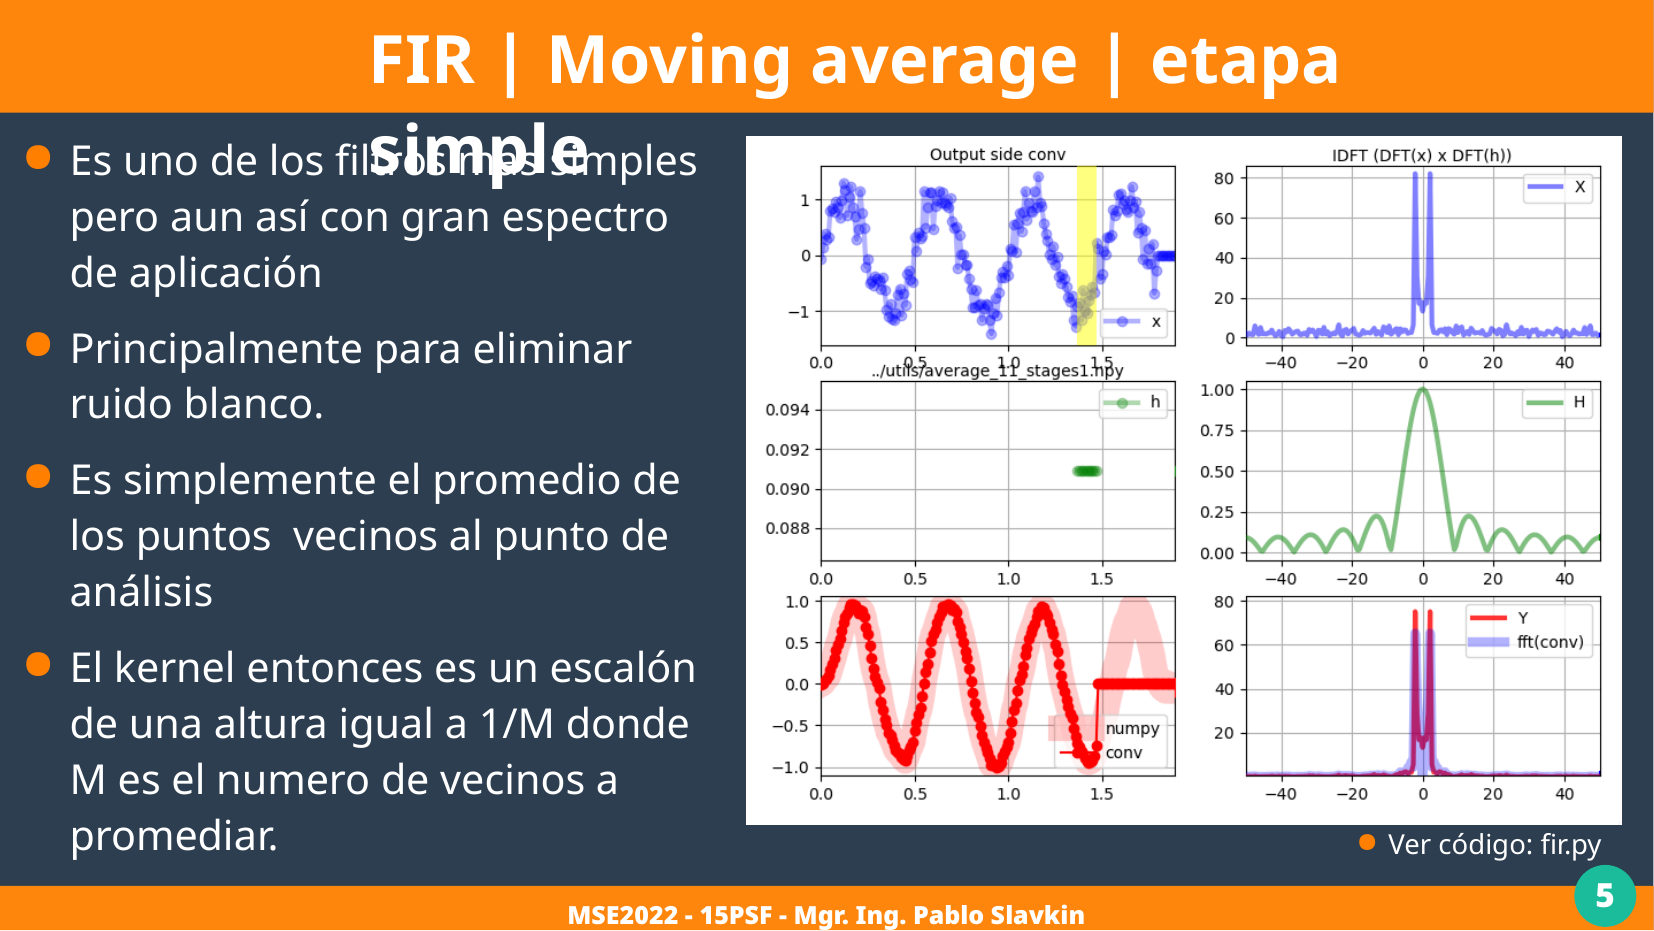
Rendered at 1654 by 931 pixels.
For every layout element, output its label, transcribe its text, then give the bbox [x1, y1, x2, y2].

list Es uno de los filtros mas simples pero aun así con gran espectro de aplicación Principalmente para eliminar ruido blanco. Es simplemente el promedio de los puntos vecinos al punto de análisis El kernel entonces es un escalón de una altura igual a 1/M donde M es el numero de vecinos a promediar. [5, 131, 713, 863]
title FIR | Moving average | etapa simple [368, 11, 1457, 120]
picture [746, 136, 1622, 826]
list Ver código: fir.py [1345, 825, 1603, 873]
